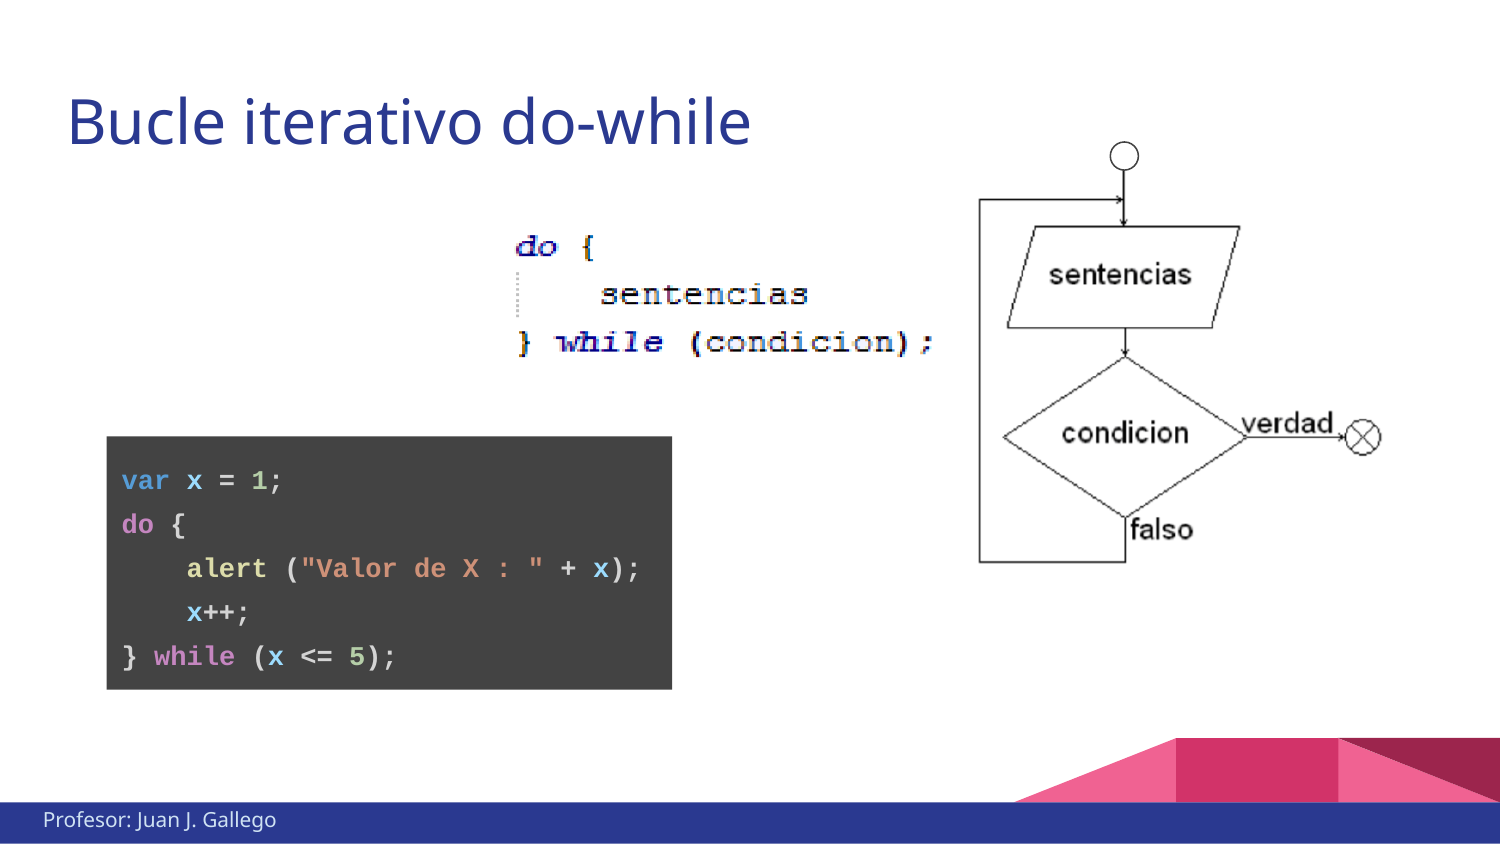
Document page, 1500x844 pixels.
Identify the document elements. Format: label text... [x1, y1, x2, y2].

text_box var x = 1; do { alert ("Valor de X : " + x); x++; } while (x <= 5); [106, 436, 673, 690]
text_box [1110, 141, 1139, 171]
title Bucle iterativo do-while [51, 67, 1449, 167]
list [51, 201, 1449, 750]
picture [487, 170, 1404, 578]
